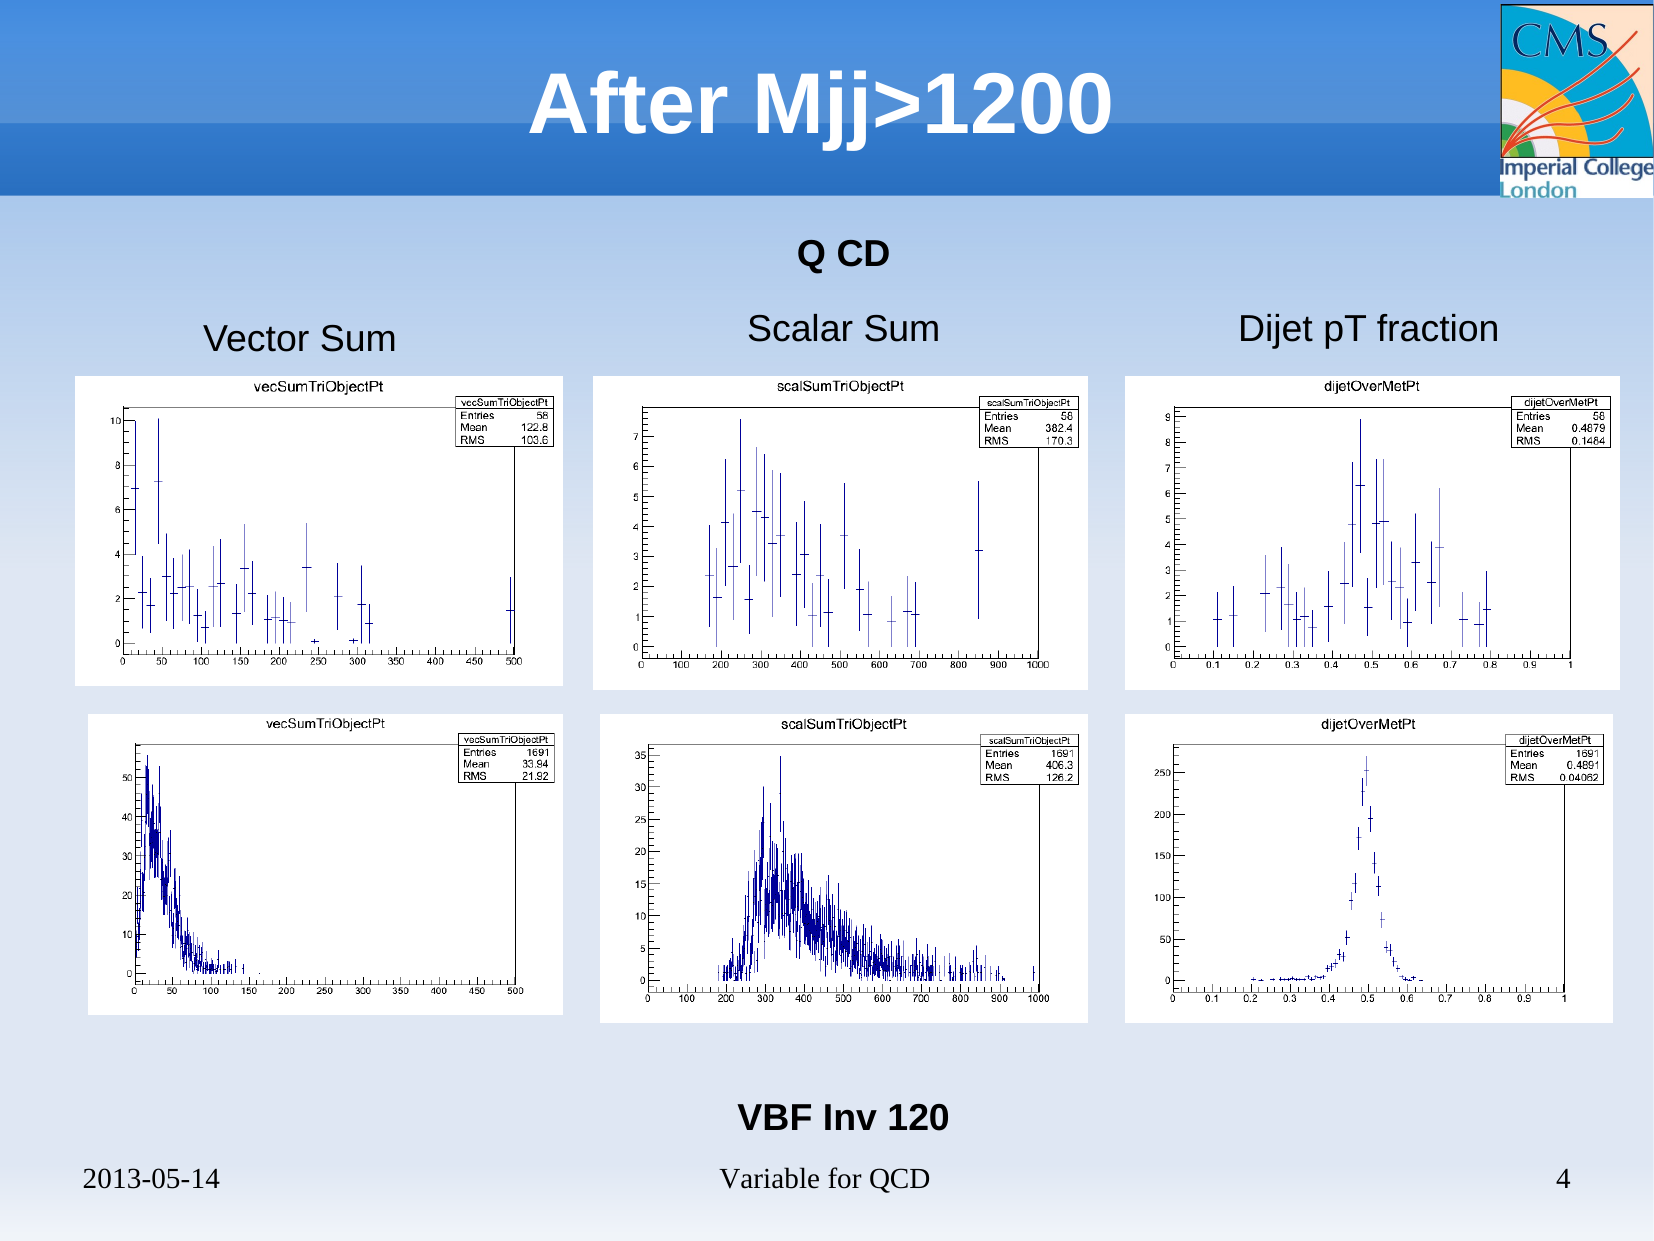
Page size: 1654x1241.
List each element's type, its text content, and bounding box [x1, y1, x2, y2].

text_box Vector Sum [75, 309, 526, 367]
text_box Scalar Sum [600, 300, 1088, 357]
picture [0, 0, 1654, 1241]
text_box Dijet pT fraction [1162, 300, 1576, 357]
text_box VBF Inv 120 [637, 1089, 1051, 1147]
title After Mjj>1200 [76, 0, 1565, 208]
text_box Q CD [525, 225, 1163, 282]
